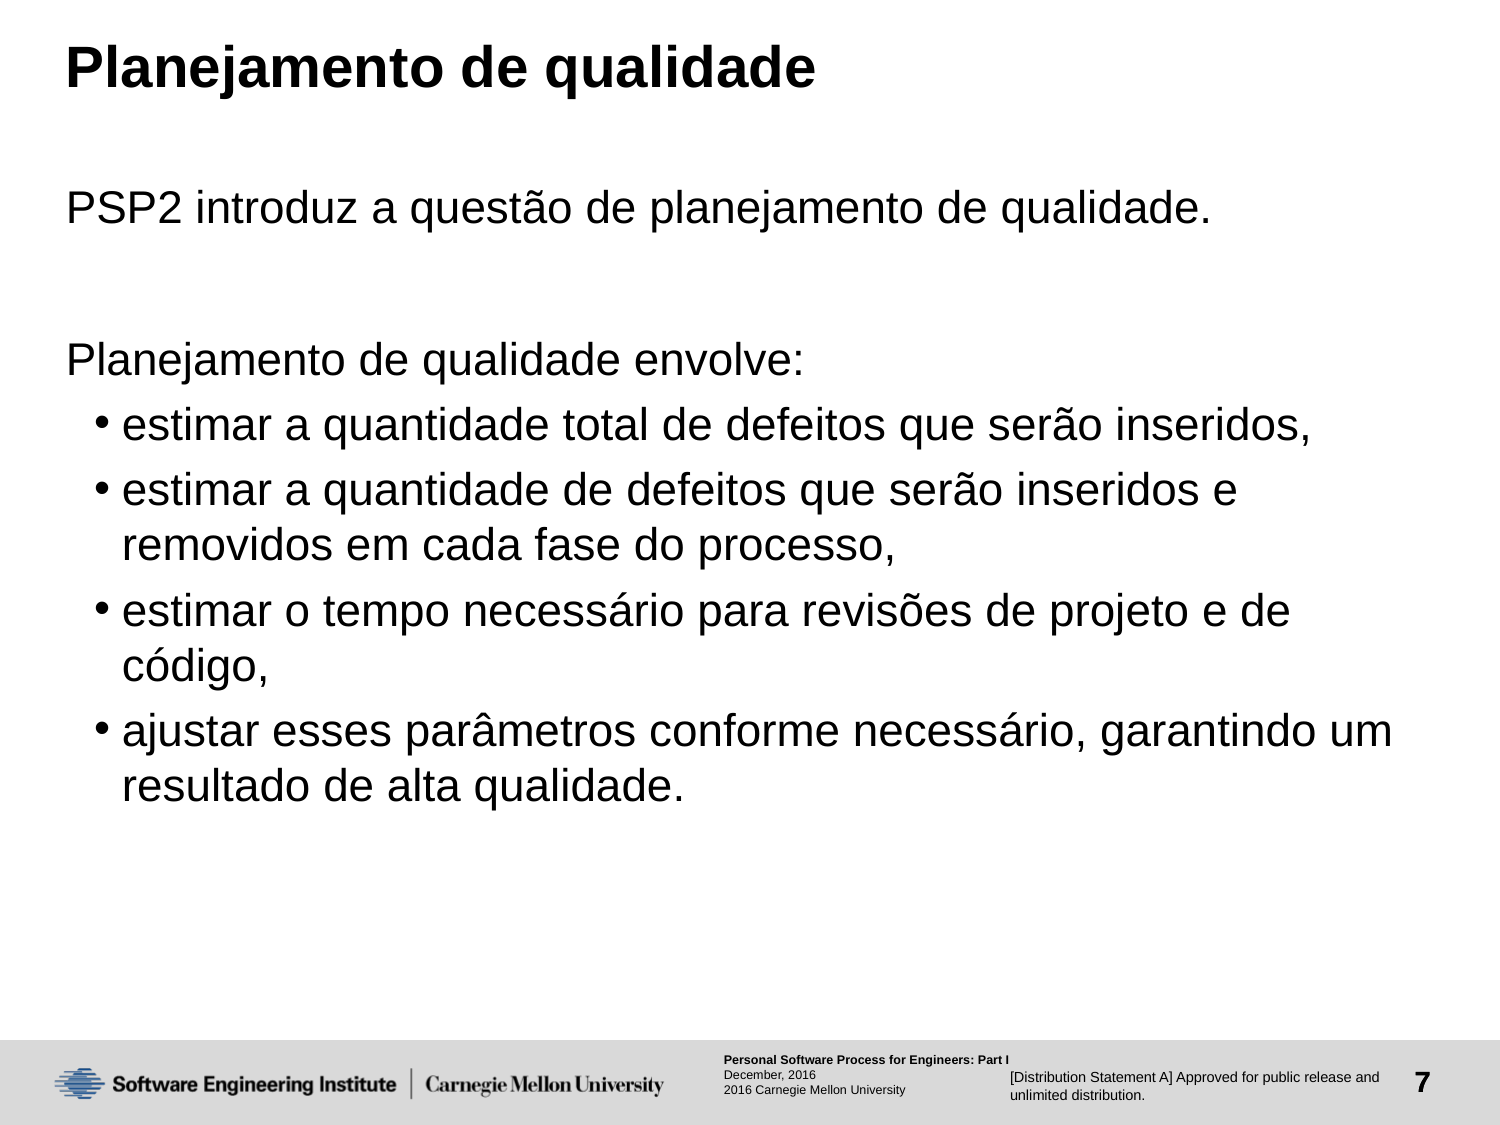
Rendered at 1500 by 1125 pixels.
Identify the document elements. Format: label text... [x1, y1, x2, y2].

list PSP2 introduz a questão de planejamento de qualidade. Planejamento de qualidade envolve: estimar a quantidade total de defeitos que serão inseridos, estimar a quantidade de defeitos que serão inseridos e removidos em cada fase do processo, estimar o tempo necessário para revisões de projeto e de código, ajustar esses parâmetros conforme necessário, garantindo um resultado de alta qualidade. [65, 177, 1431, 1000]
title Planejamento de qualidade [65, 37, 1313, 148]
picture [46, 1061, 673, 1104]
